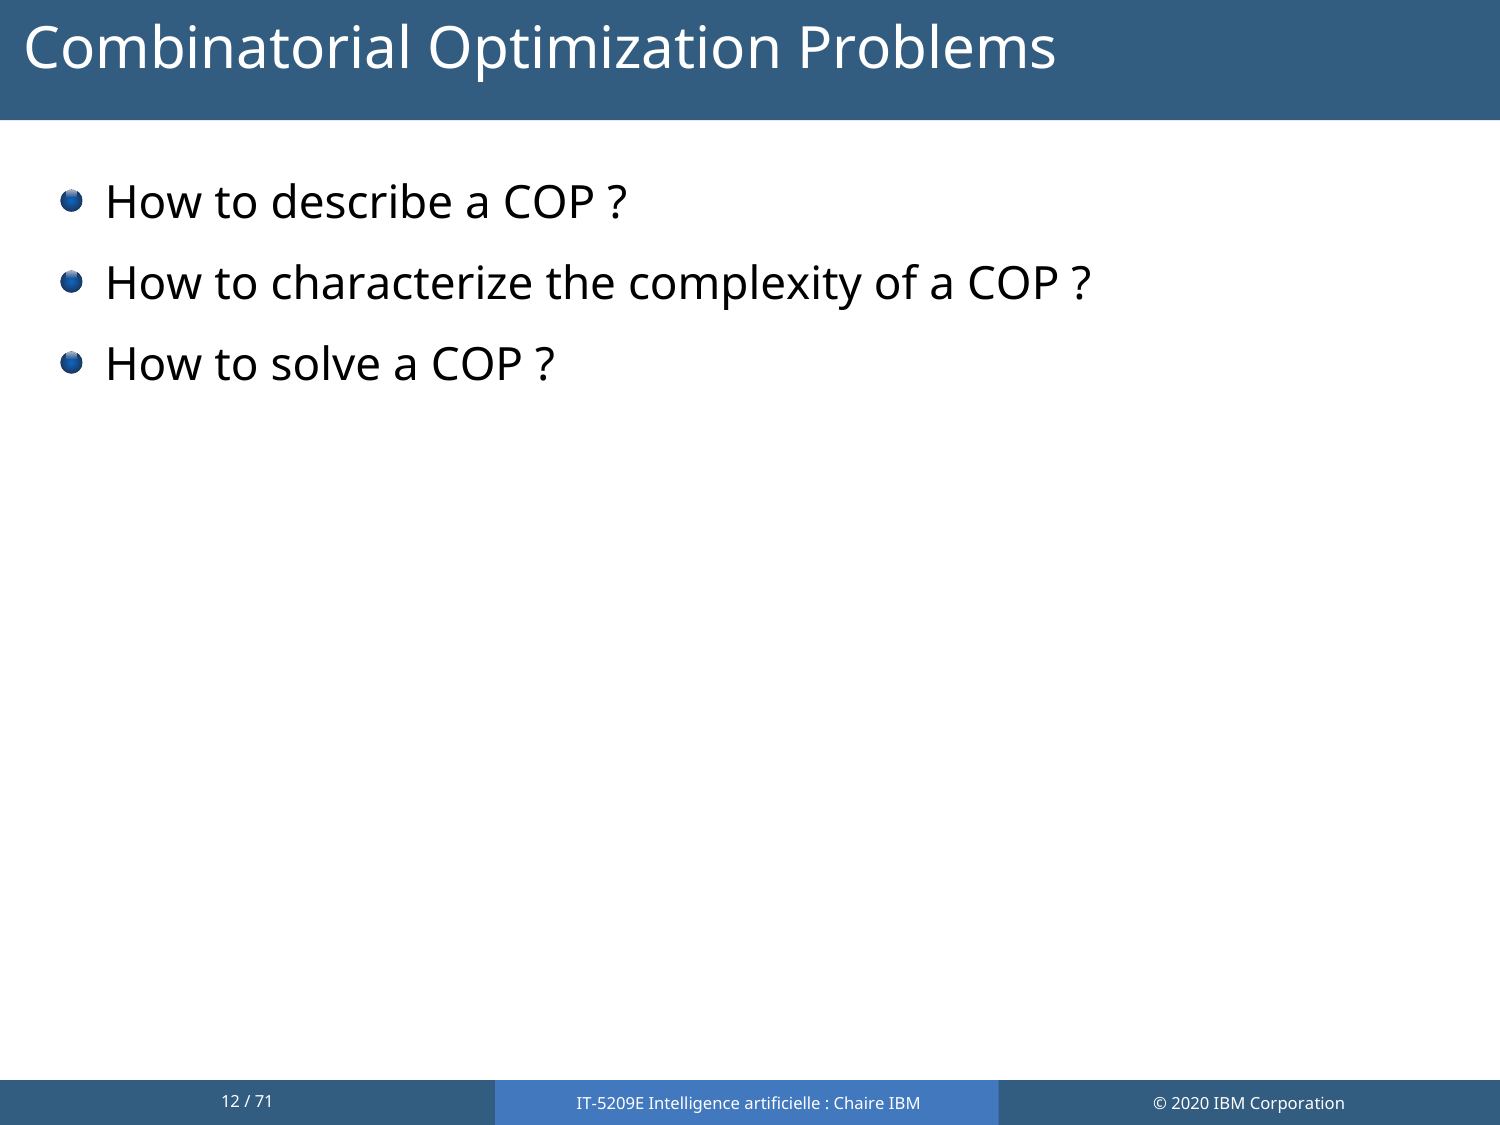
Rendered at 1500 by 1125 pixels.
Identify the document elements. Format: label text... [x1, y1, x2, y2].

list How to describe a COP ? How to characterize the complexity of a COP ? How to solve a COP ? [45, 165, 1441, 1036]
title Combinatorial Optimization Problems [0, 0, 1500, 121]
